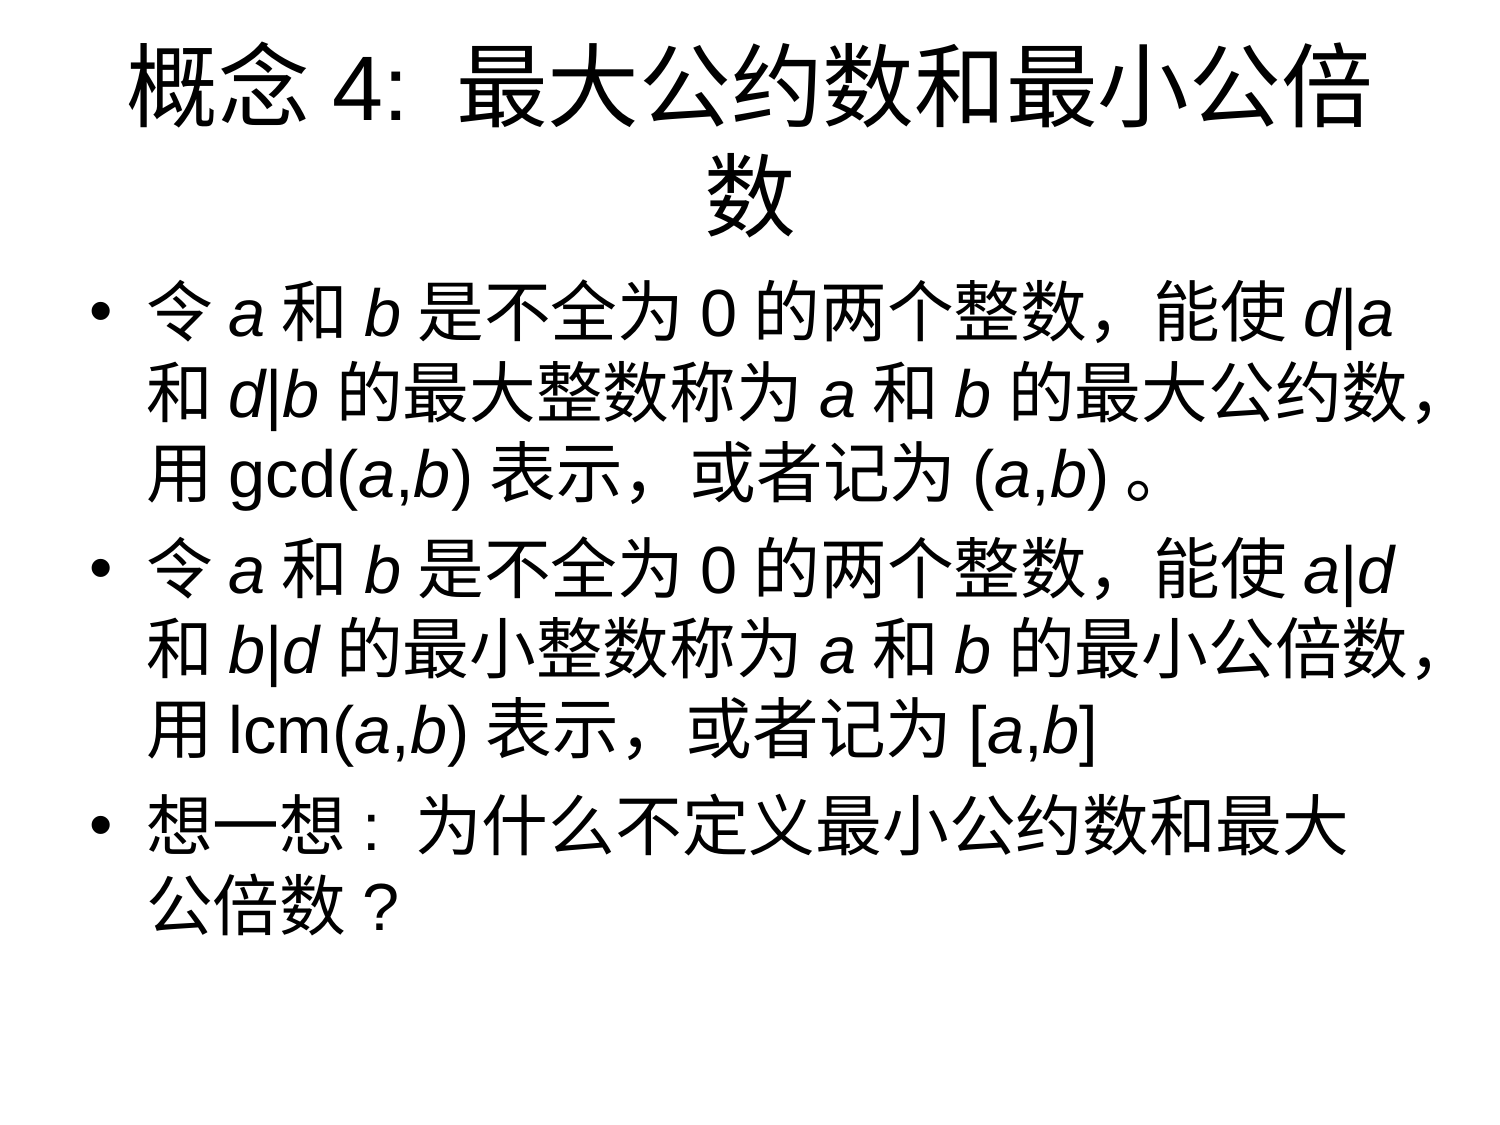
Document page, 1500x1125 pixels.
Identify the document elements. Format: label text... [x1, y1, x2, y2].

list 令a和b是不全为0的两个整数，能使d|a和d|b的最大整数称为a和b的最大公约数，用gcd(a,b)表示，或者记为(a,b)。 令a和b是不全为0的两个整数，能使a|d和b|d的最小整数称为a和b的最小公倍数，用lcm(a,b)表示，或者记为[a,b] 想一想: 为什么不定义最小公约数和最大公倍数? [75, 262, 1426, 1006]
title 概念4: 最大公约数和最小公倍数 [75, 21, 1426, 257]
